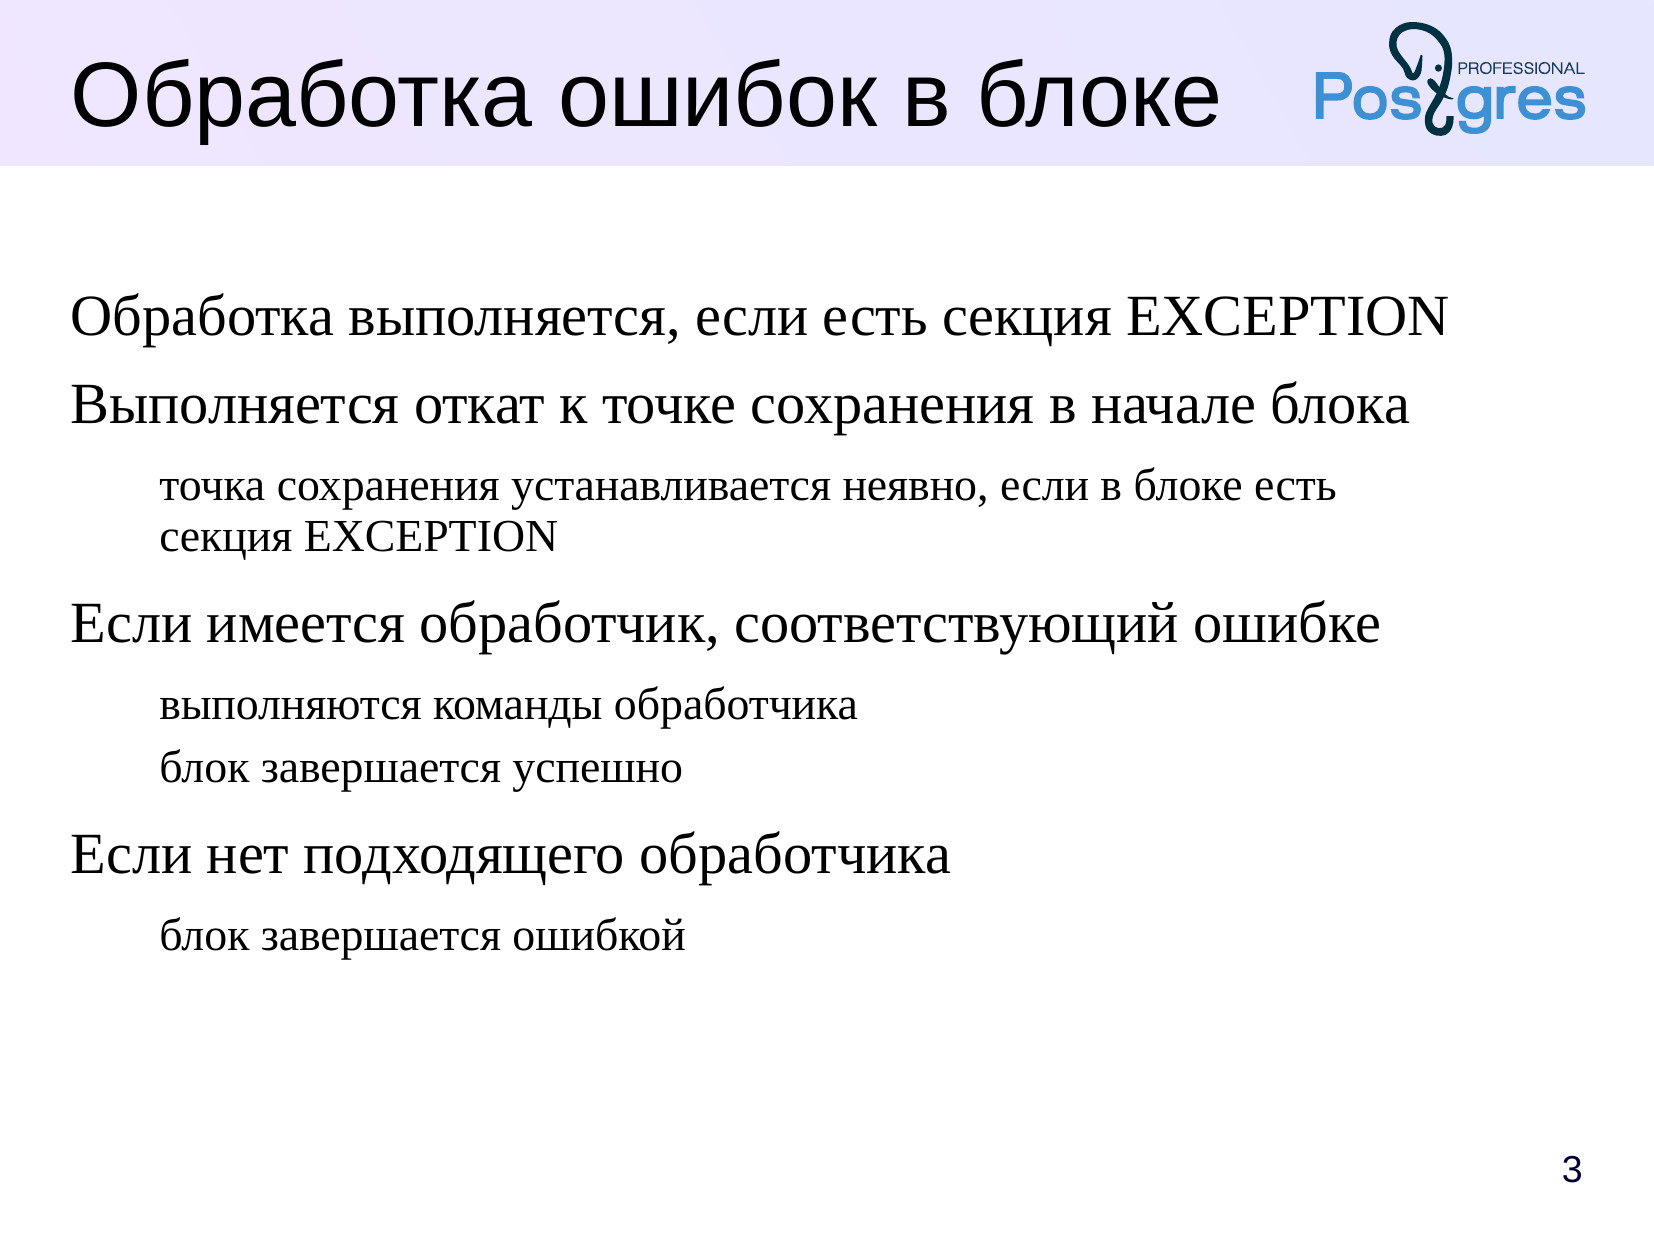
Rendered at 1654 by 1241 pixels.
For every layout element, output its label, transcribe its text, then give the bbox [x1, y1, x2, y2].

title Обработка ошибок в блоке [70, 43, 1241, 147]
list Обработка выполняется, если есть секция EXCEPTION Выполняется откат к точке сохранения в начале блока точка сохранения устанавливается неявно, если в блоке есть секция EXCEPTION Если имеется обработчик, соответствующий ошибке выполняются команды обработчика блок завершается успешно Если нет подходящего обработчика блок завершается ошибкой [70, 283, 1583, 1141]
